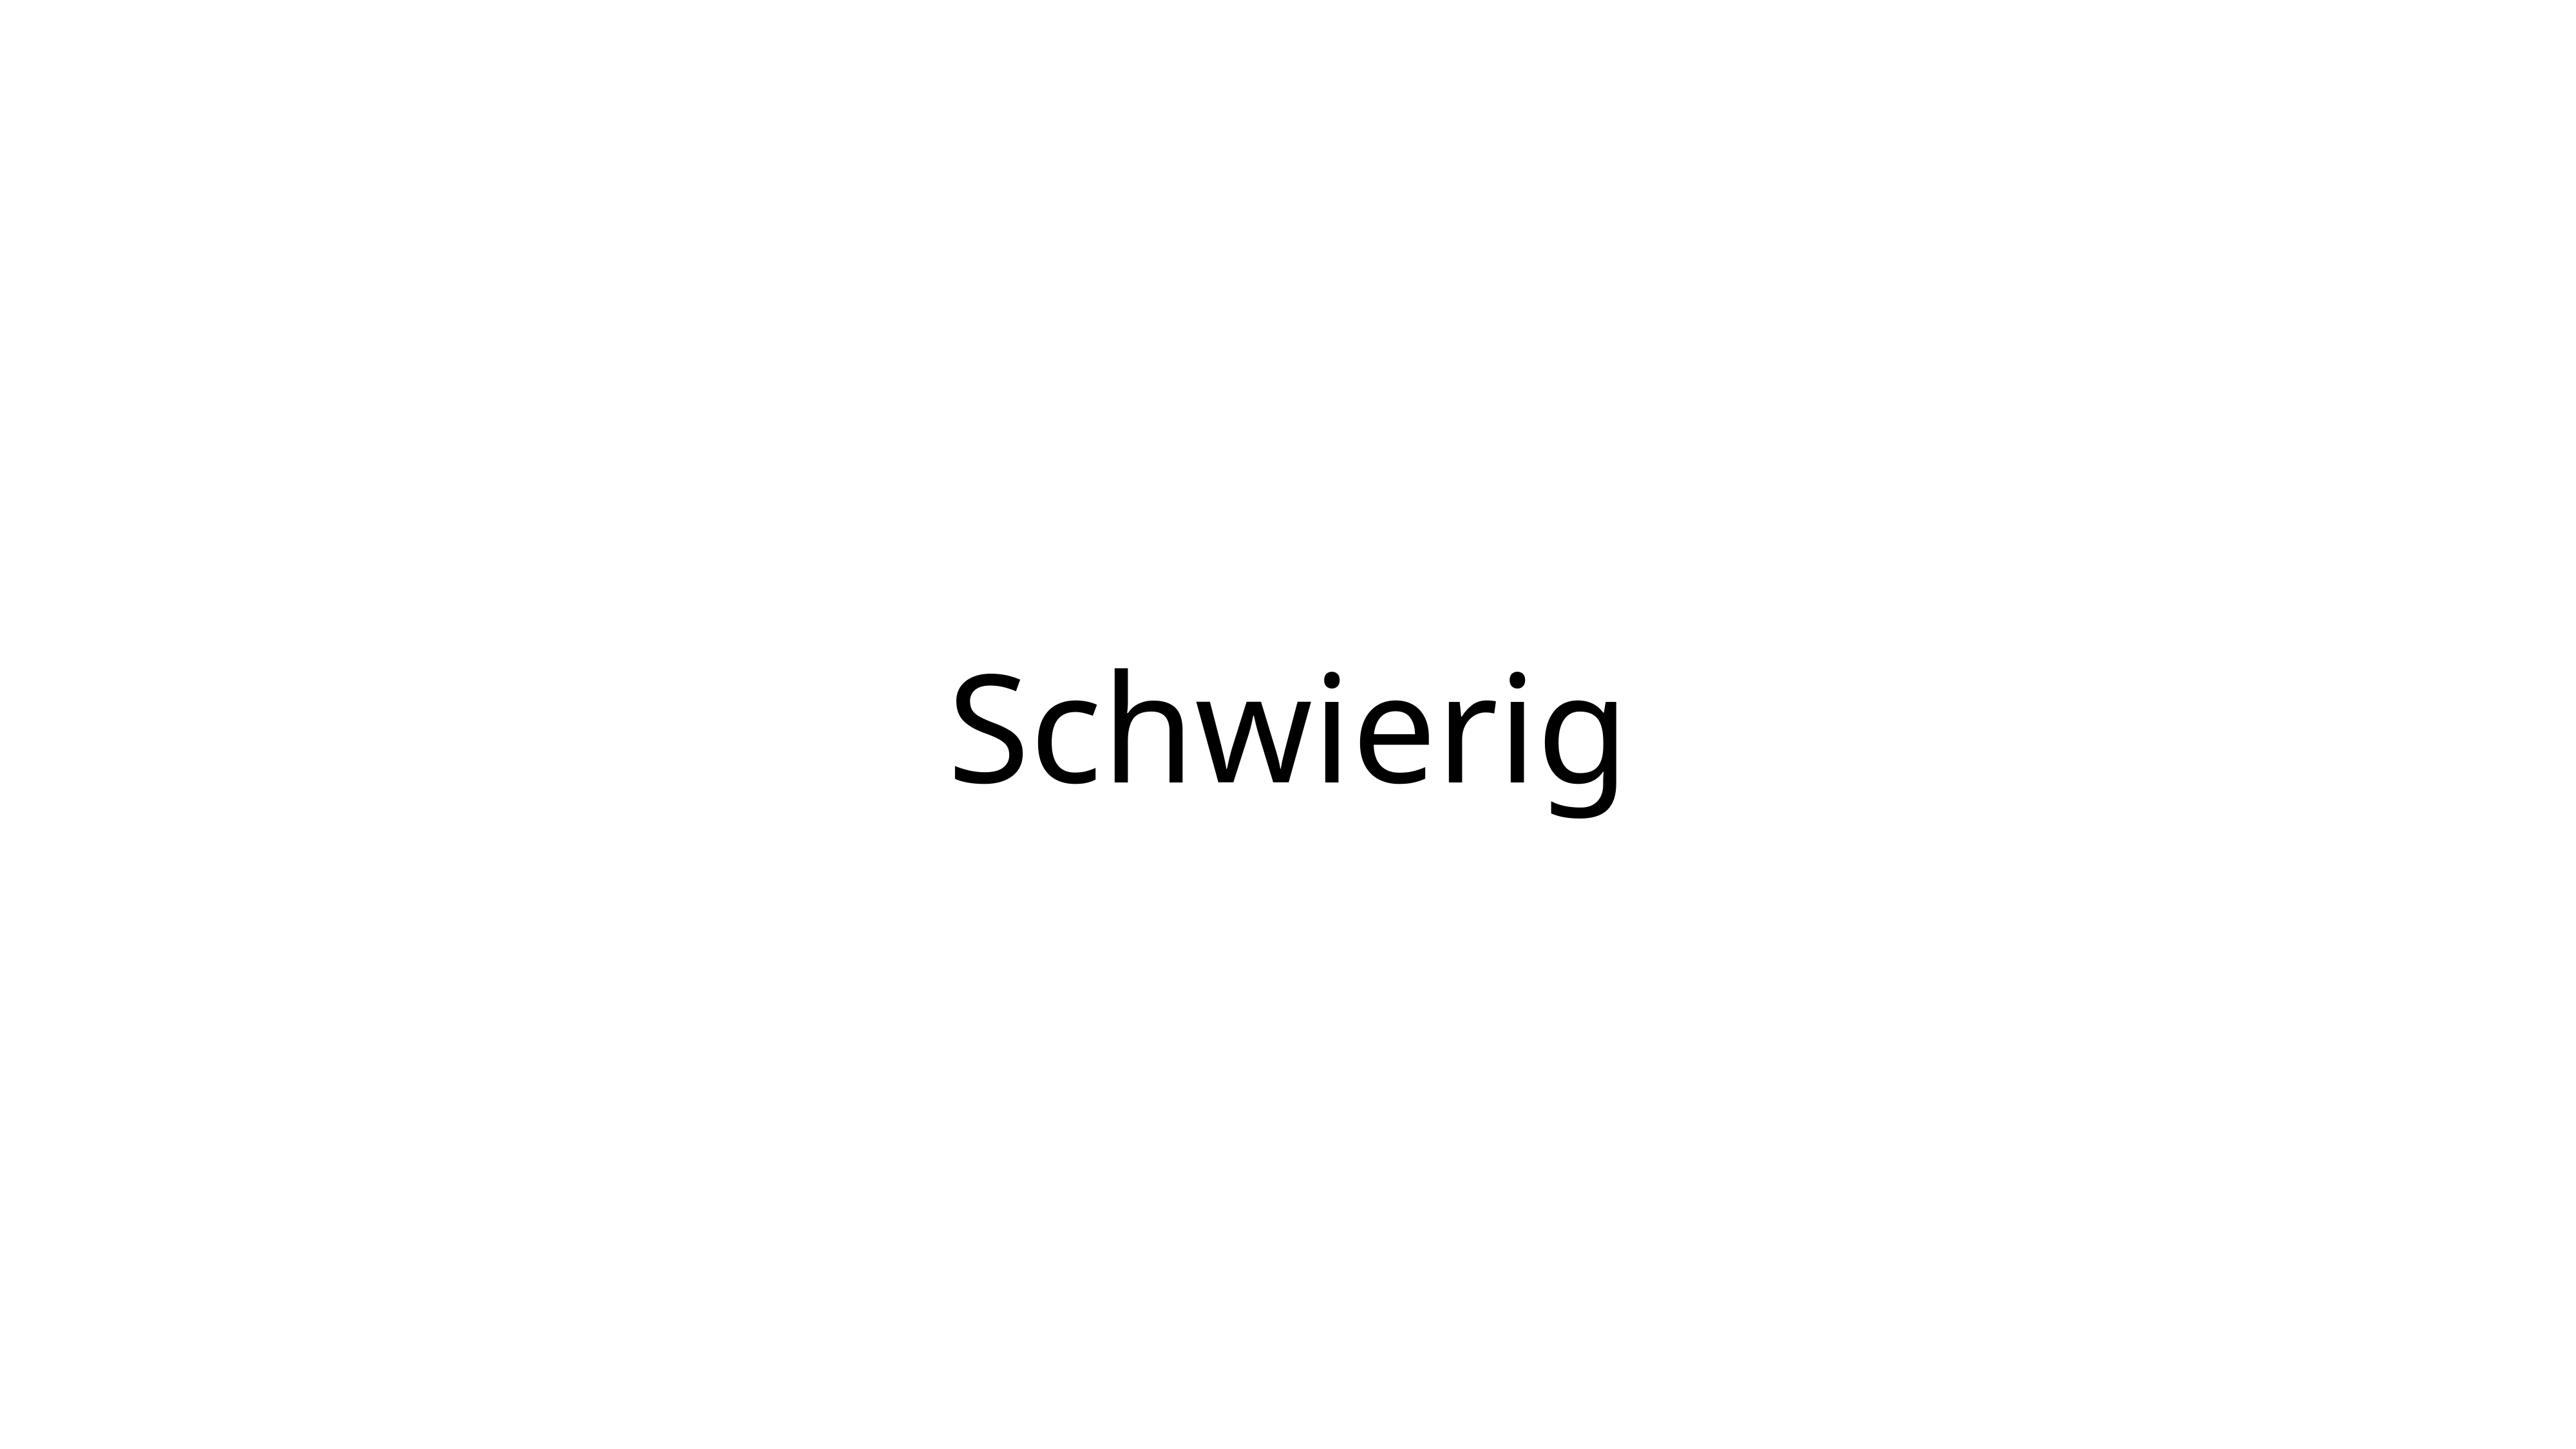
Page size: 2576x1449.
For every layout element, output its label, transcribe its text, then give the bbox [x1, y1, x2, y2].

text_box Schwierig [252, 478, 2325, 971]
